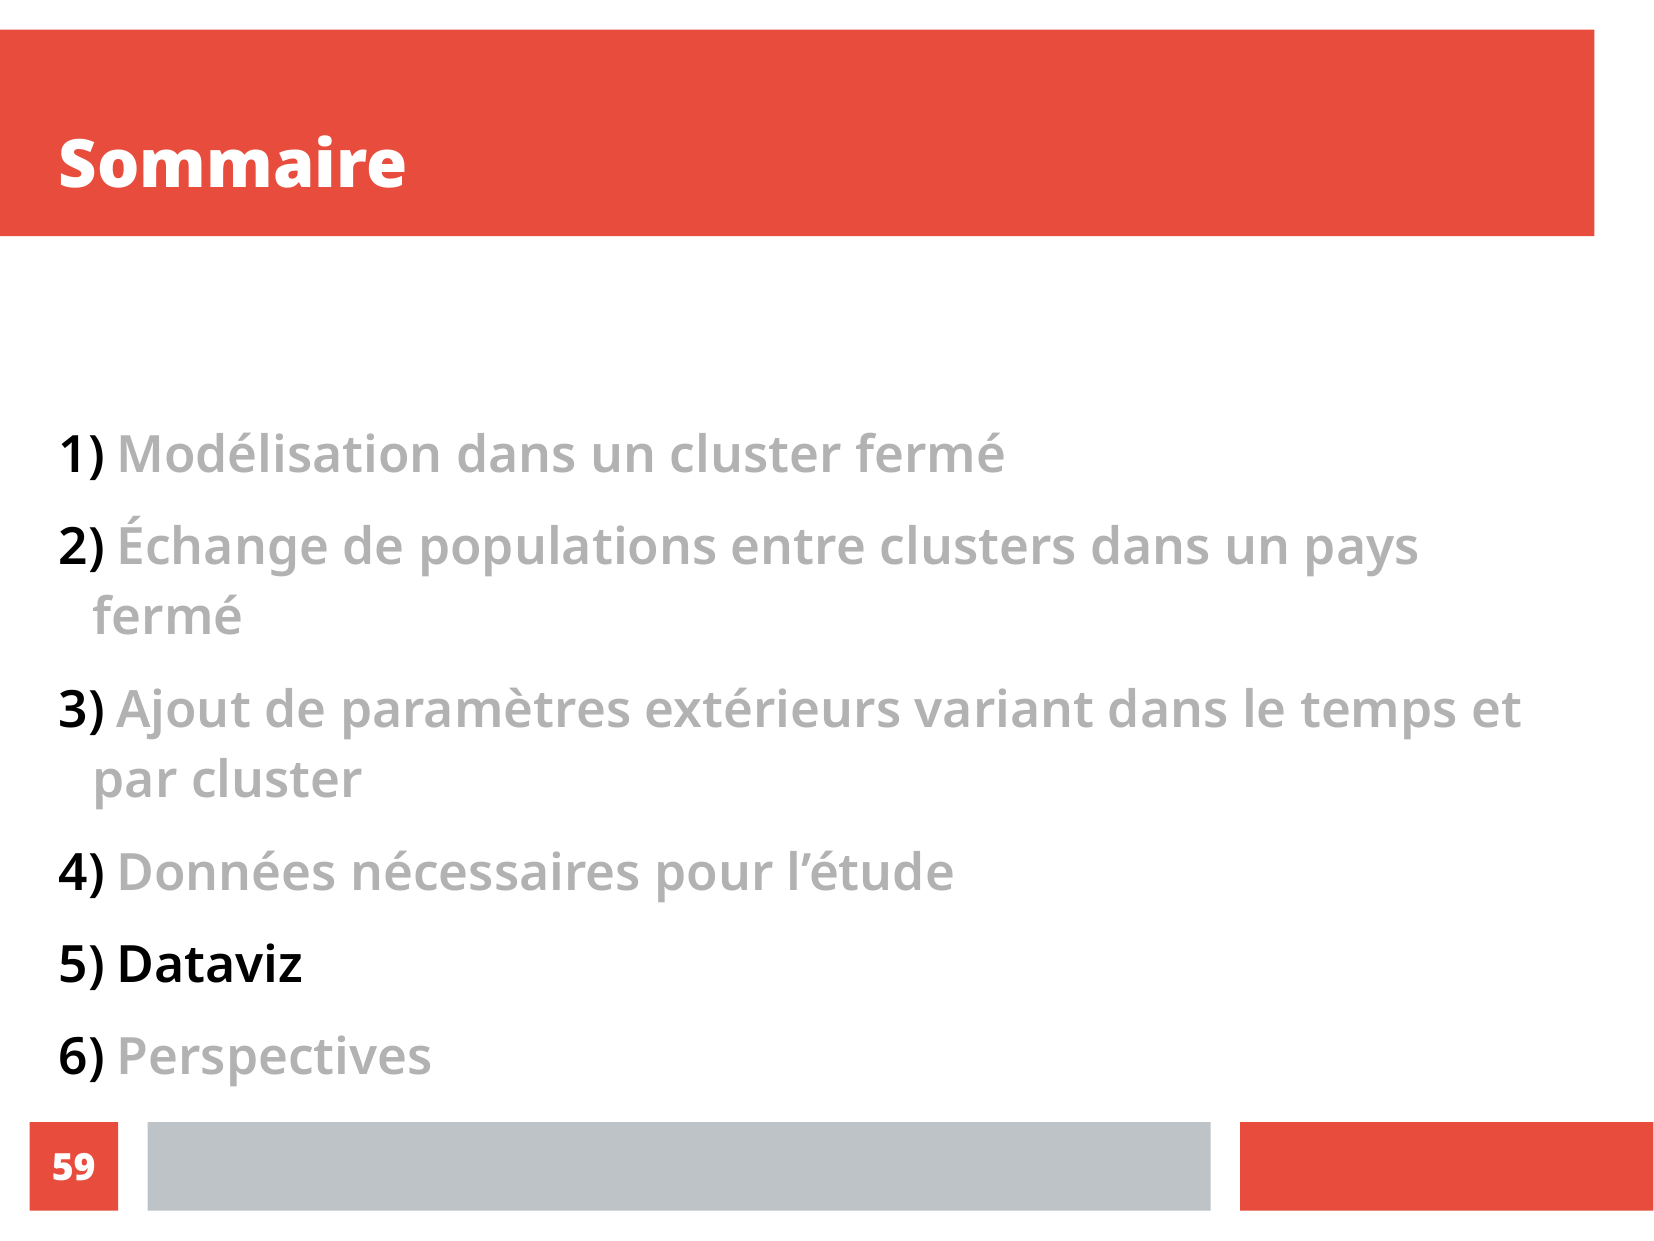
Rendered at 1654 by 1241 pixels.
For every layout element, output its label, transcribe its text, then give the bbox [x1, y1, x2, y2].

list Modélisation dans un cluster fermé Échange de populations entre clusters dans un pays fermé Ajout de paramètres extérieurs variant dans le temps et par cluster Données nécessaires pour l’étude Dataviz Perspectives [59, 324, 1565, 1093]
title Sommaire [59, 59, 1595, 207]
